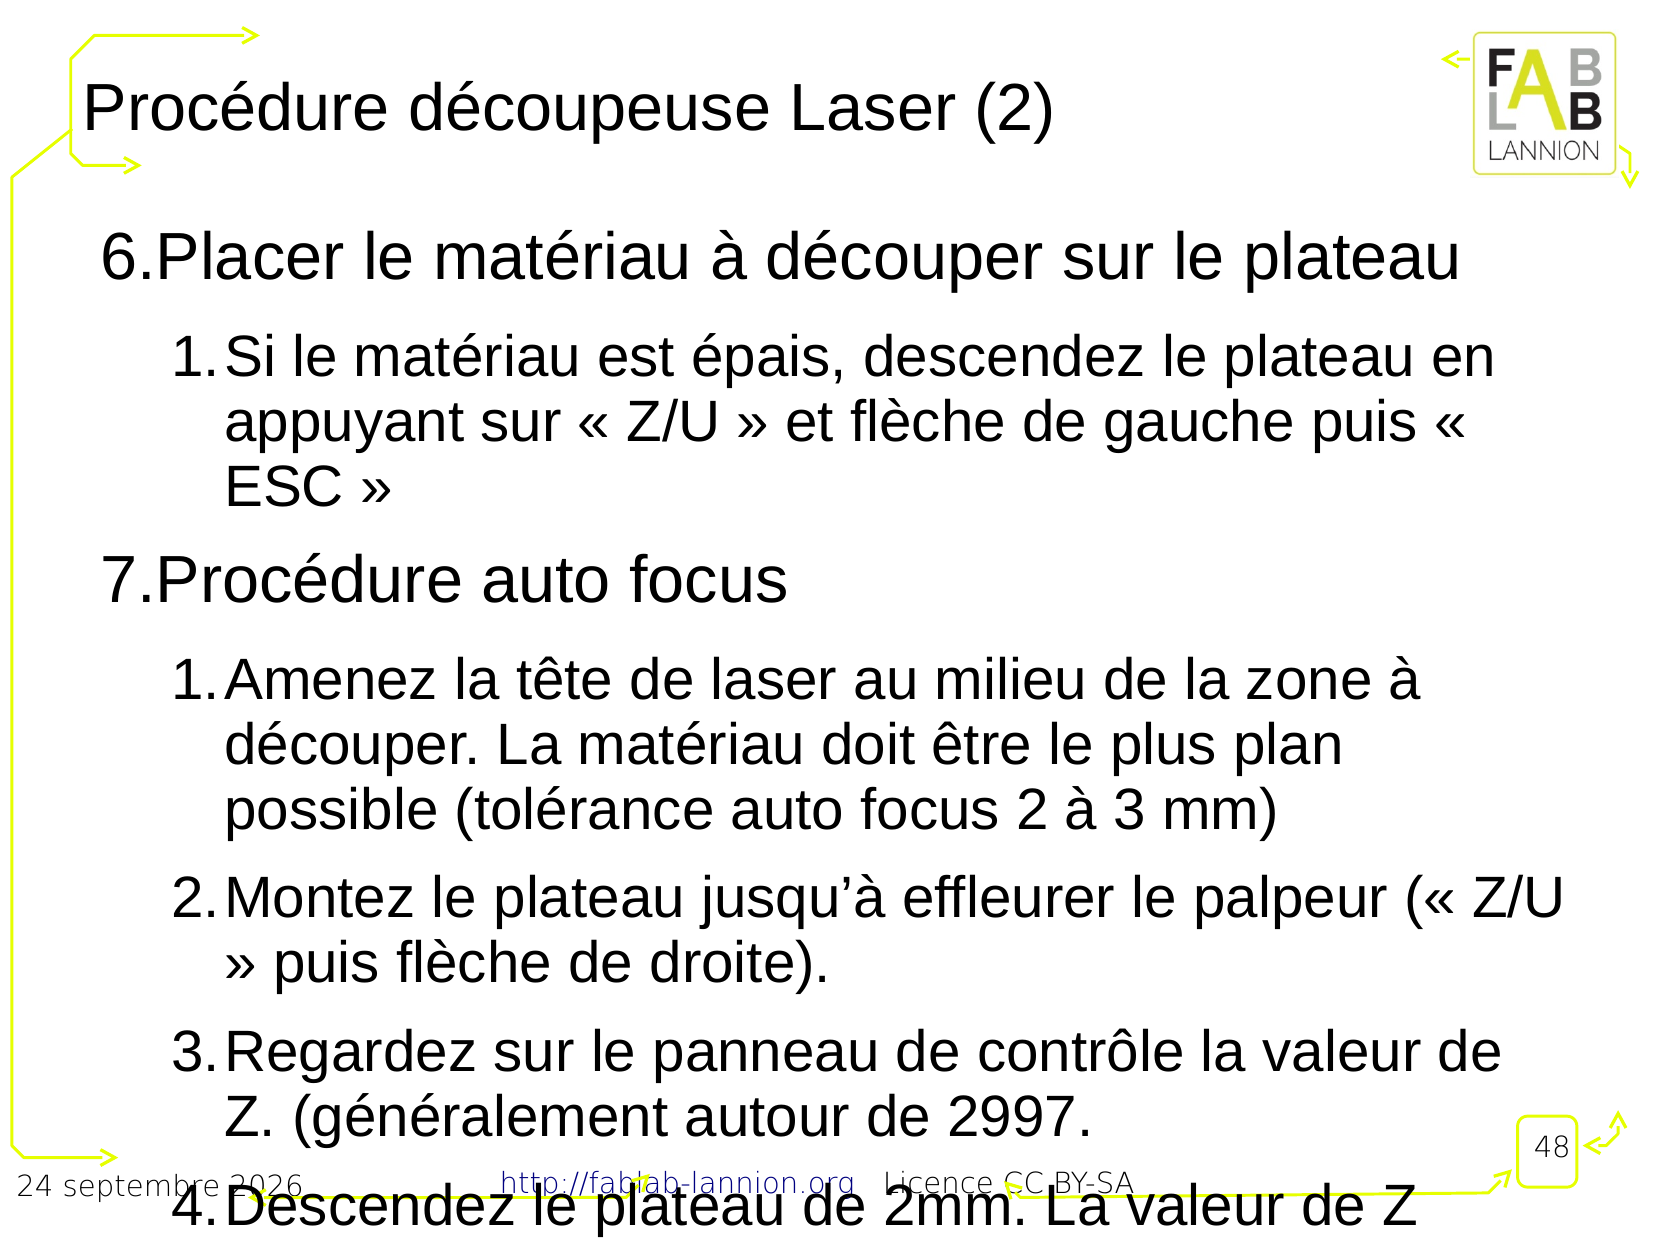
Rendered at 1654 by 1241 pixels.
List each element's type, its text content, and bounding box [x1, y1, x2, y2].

list Placer le matériau à découper sur le plateau Si le matériau est épais, descendez le plateau en appuyant sur « Z/U » et flèche de gauche puis « ESC » Procédure auto focus Amenez la tête de laser au milieu de la zone à découper. La matériau doit être le plus plan possible (tolérance auto focus 2 à 3 mm) Montez le plateau jusqu’à effleurer le palpeur (« Z/U » puis flèche de droite). Regardez sur le panneau de contrôle la valeur de Z. (généralement autour de 2997. Descendez le plateau de 2mm. La valeur de Z monte de 2. Puis ESC [82, 219, 1571, 1146]
picture [1470, 29, 1619, 178]
title Procédure découpeuse Laser (2) [82, 49, 1441, 166]
